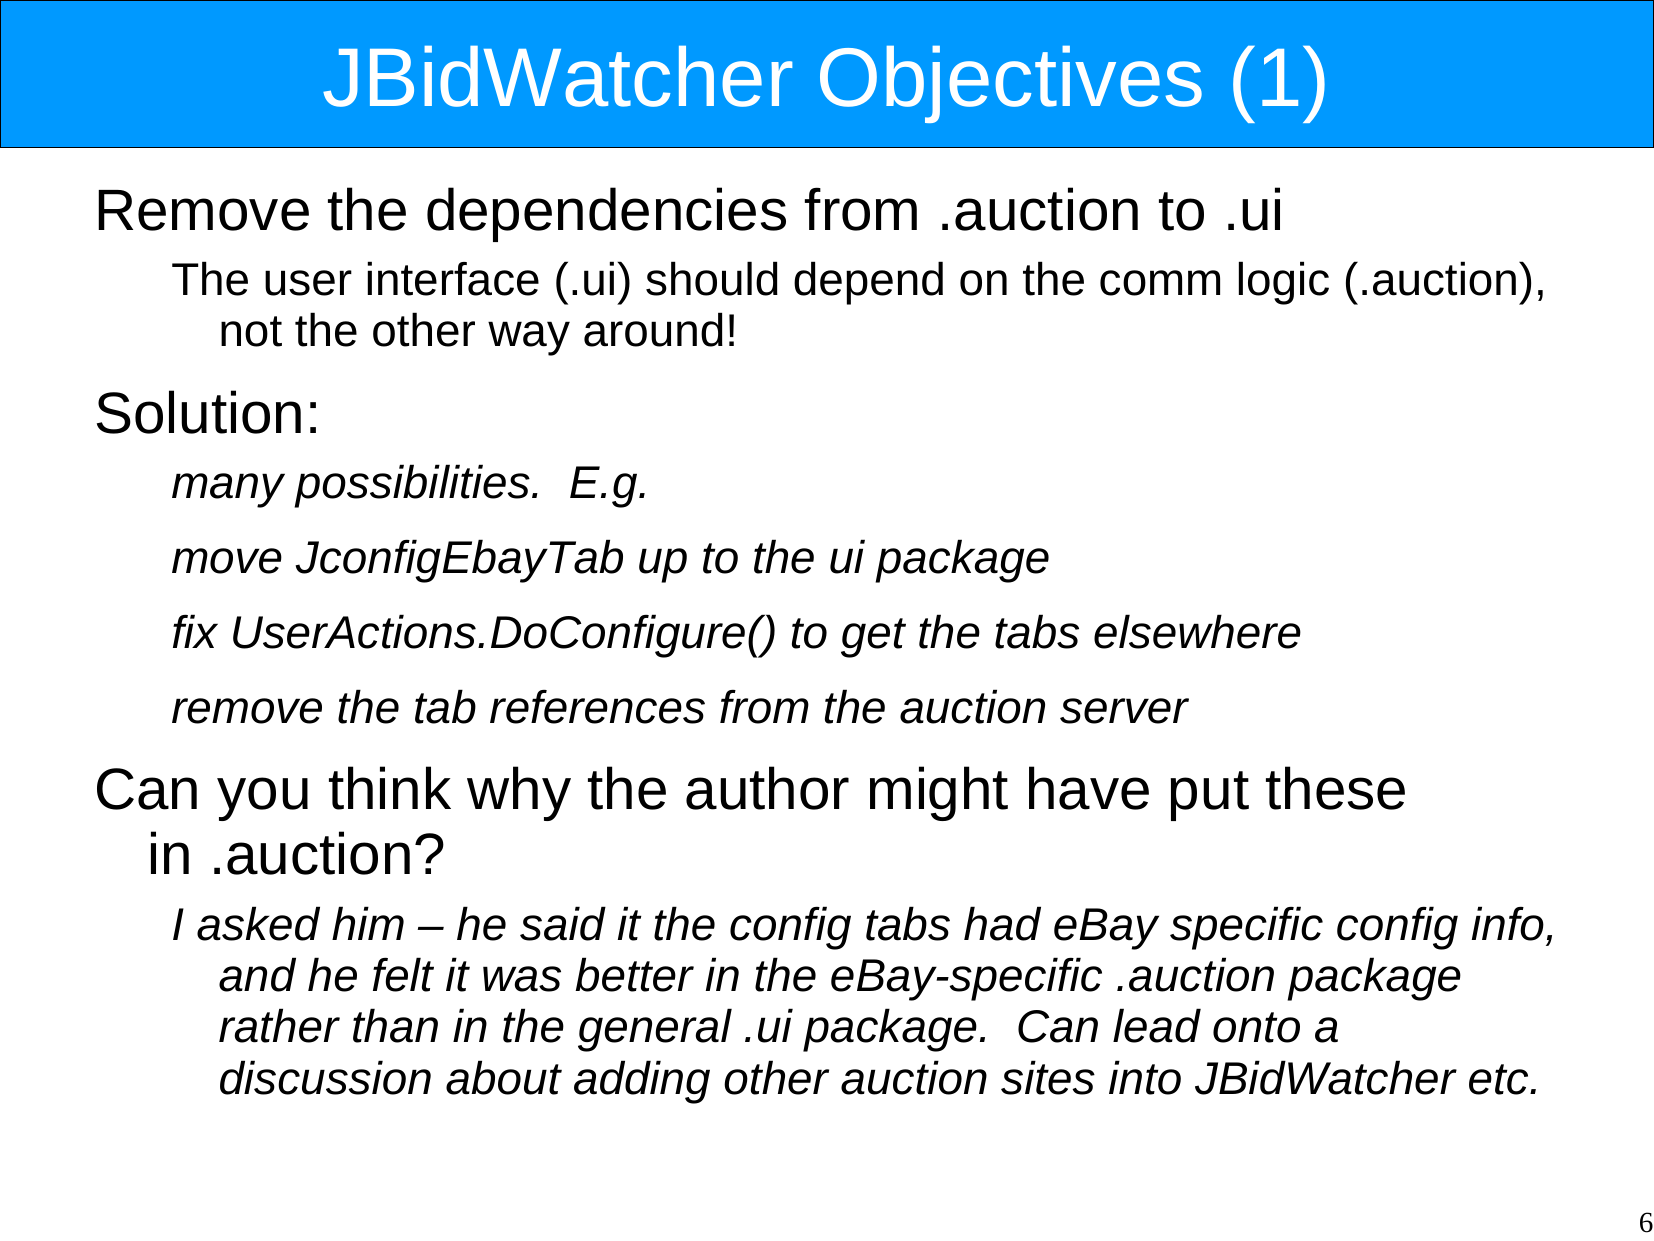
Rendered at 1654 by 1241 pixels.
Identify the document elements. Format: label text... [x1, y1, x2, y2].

list Remove the dependencies from .auction to .ui The user interface (.ui) should depend on the comm logic (.auction), not the other way around! Solution: many possibilities. E.g. move JconfigEbayTab up to the ui package fix UserActions.DoConfigure() to get the tabs elsewhere remove the tab references from the auction server Can you think why the author might have put these in .auction? I asked him – he said it the config tabs had eBay specific config info, and he felt it was better in the eBay-specific .auction package rather than in the general .ui package. Can lead onto a discussion about adding other auction sites into JBidWatcher etc. [76, 177, 1565, 1196]
title JBidWatcher Objectives (1) [82, 21, 1571, 135]
